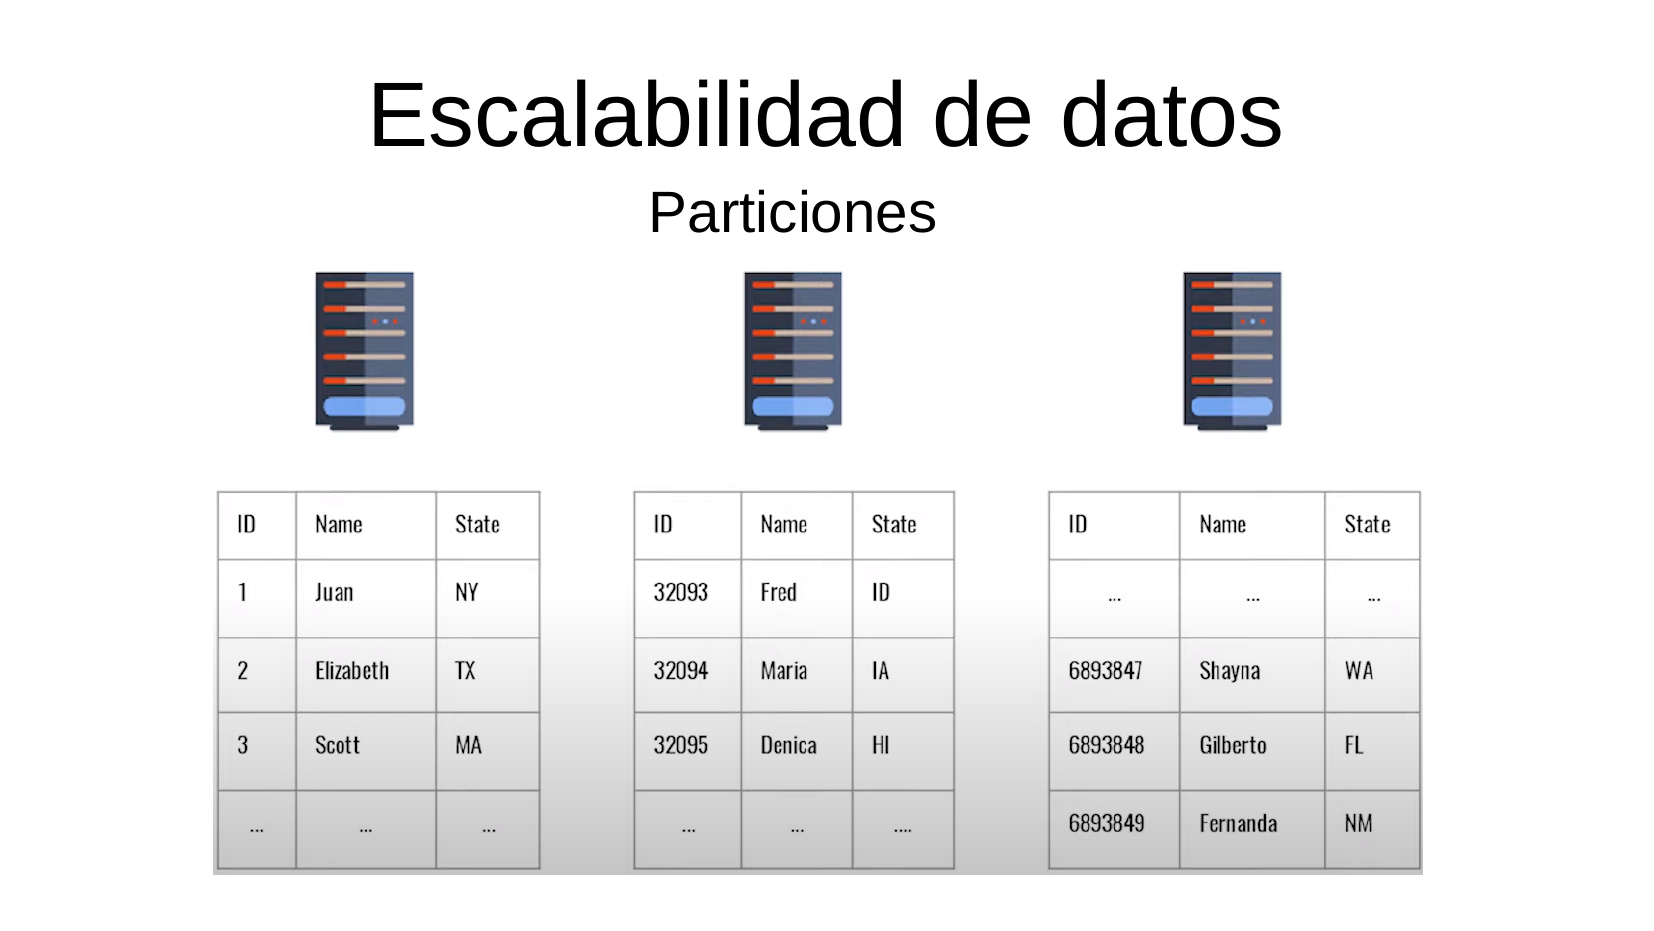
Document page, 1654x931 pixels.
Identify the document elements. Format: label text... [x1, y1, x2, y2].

title Escalabilidad de datos [82, 37, 1571, 193]
picture [213, 268, 1423, 875]
list Particiones [507, 180, 958, 265]
